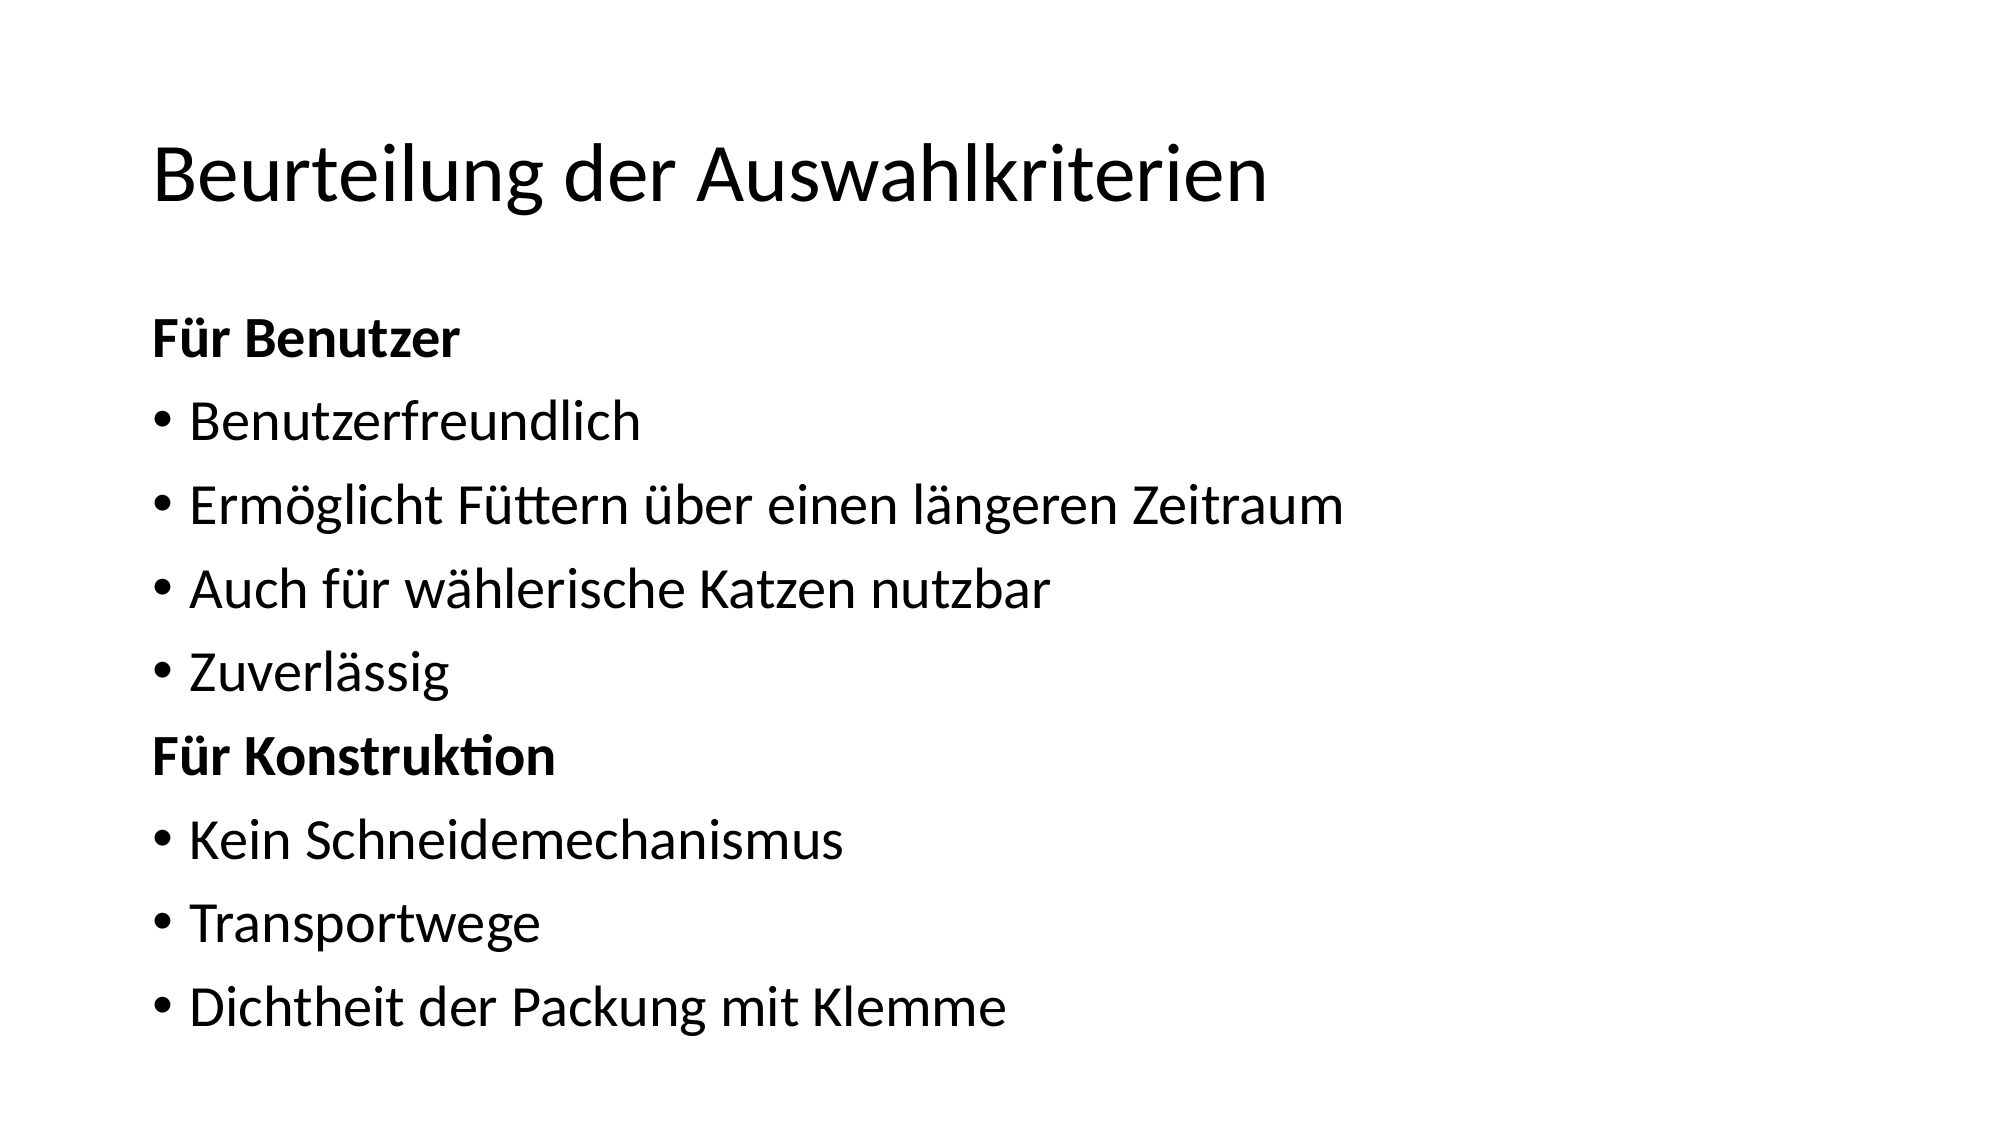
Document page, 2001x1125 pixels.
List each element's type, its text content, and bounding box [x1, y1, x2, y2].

title Beurteilung der Auswahlkriterien [137, 59, 1863, 278]
list Für Benutzer Benutzerfreundlich Ermöglicht Füttern über einen längeren Zeitraum Auch für wählerische Katzen nutzbar Zuverlässig Für Konstruktion Kein Schneidemechanismus Transportwege Dichtheit der Packung mit Klemme [137, 299, 1863, 1066]
